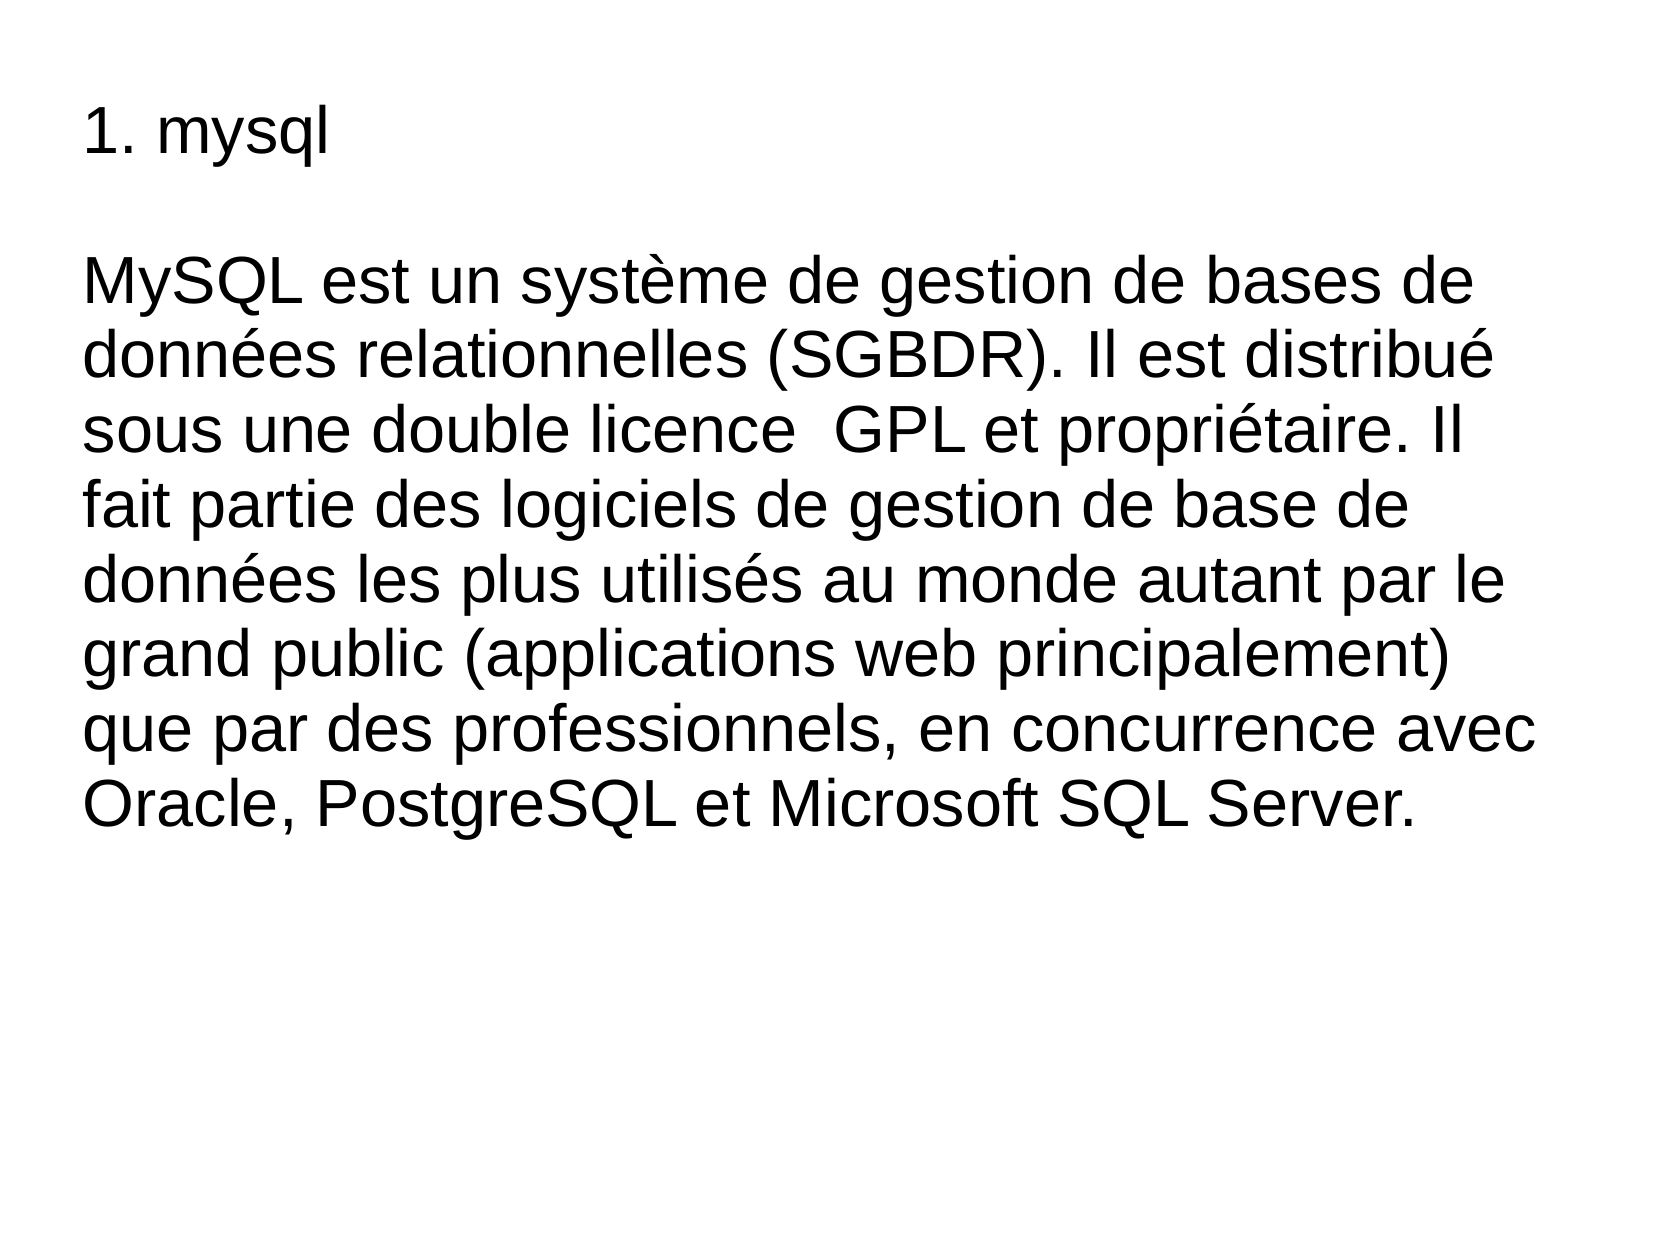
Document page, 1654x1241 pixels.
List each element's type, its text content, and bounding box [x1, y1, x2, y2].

subtitle 1. mysql MySQL est un système de gestion de bases de données relationnelles (SGBDR). Il est distribué sous une double licence GPL et propriétaire. Il fait partie des logiciels de gestion de base de données les plus utilisés au monde autant par le grand public (applications web principalement) que par des professionnels, en concurrence avec Oracle, PostgreSQL et Microsoft SQL Server. [82, 49, 1571, 1109]
